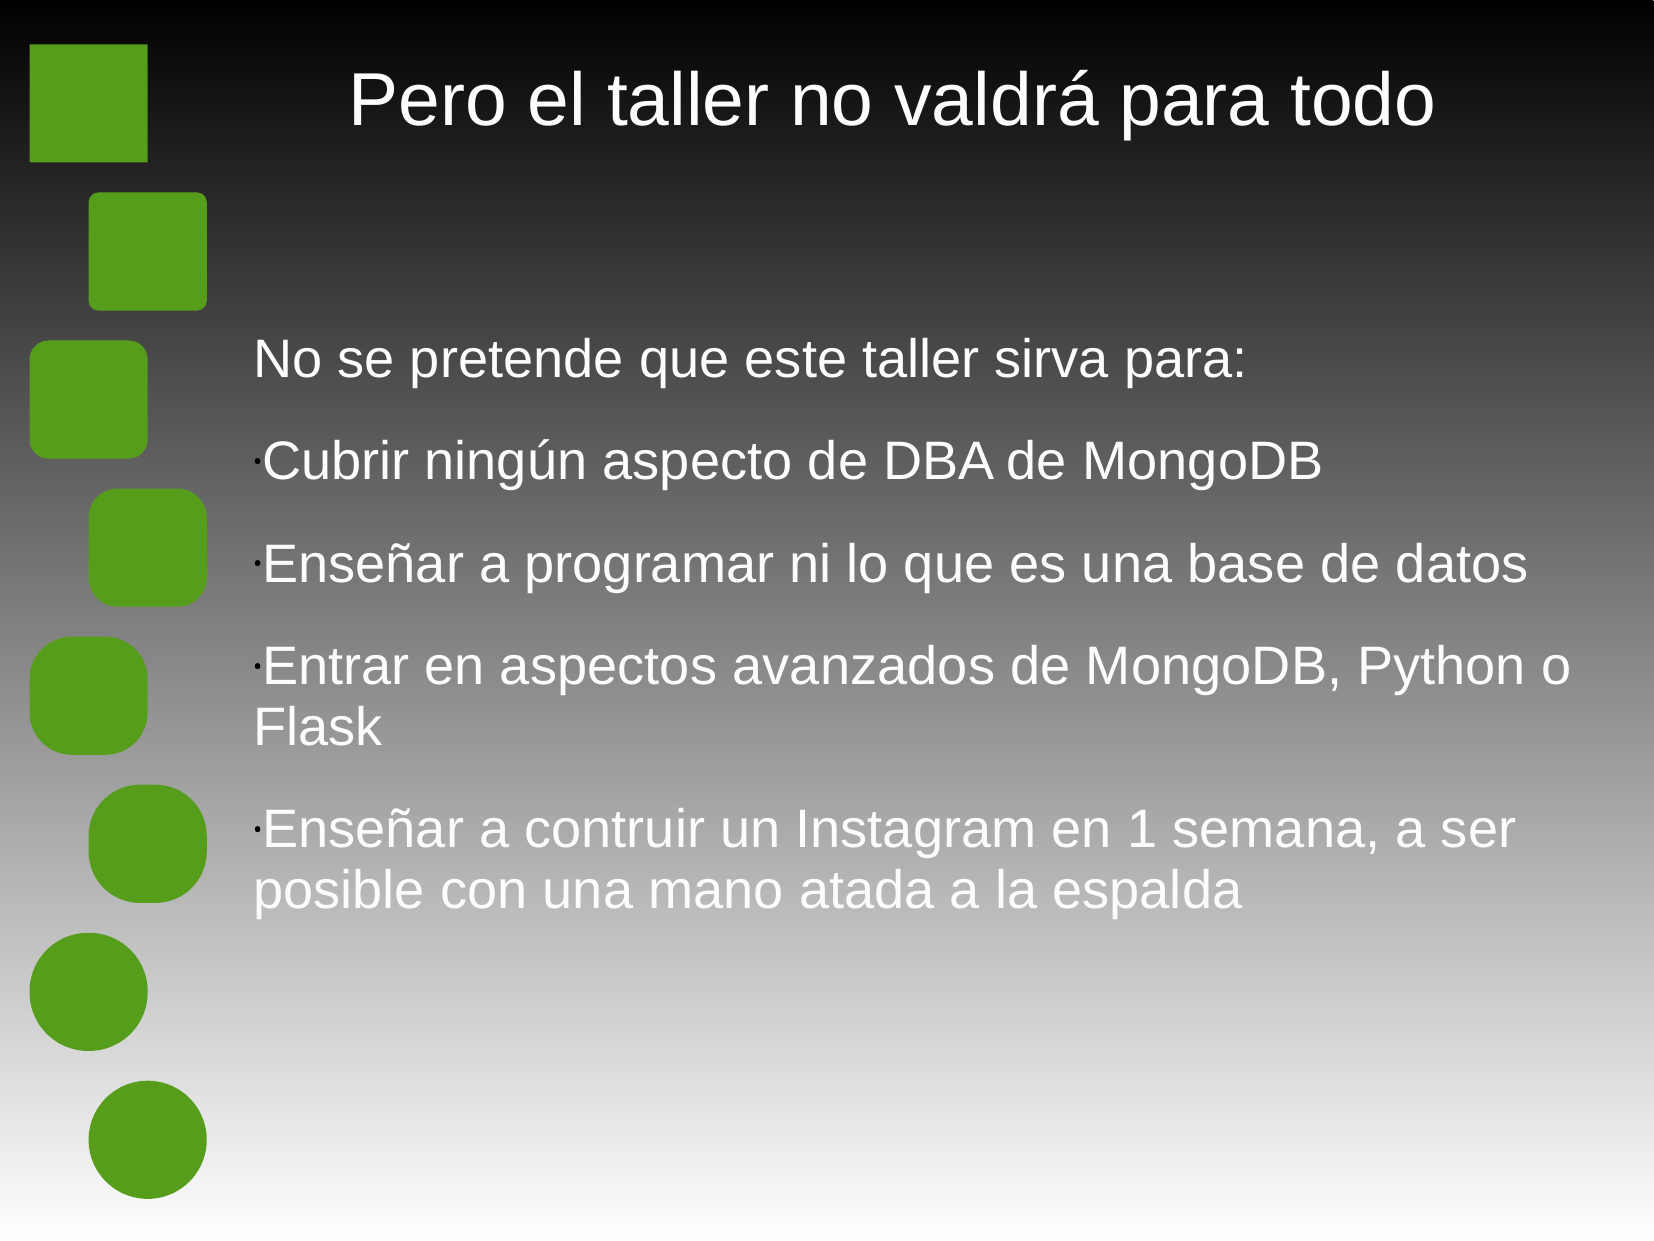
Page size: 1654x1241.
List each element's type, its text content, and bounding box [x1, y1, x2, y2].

title Pero el taller no valdrá para todo [214, 49, 1571, 236]
text_box No se pretende que este taller sirva para: Cubrir ningún aspecto de DBA de MongoDB Enseñar a programar ni lo que es una base de datos Entrar en aspectos avanzados de MongoDB, Python o Flask Enseñar a contruir un Instagram en 1 semana, a ser posible con una mano atada a la espalda [238, 278, 1632, 1219]
